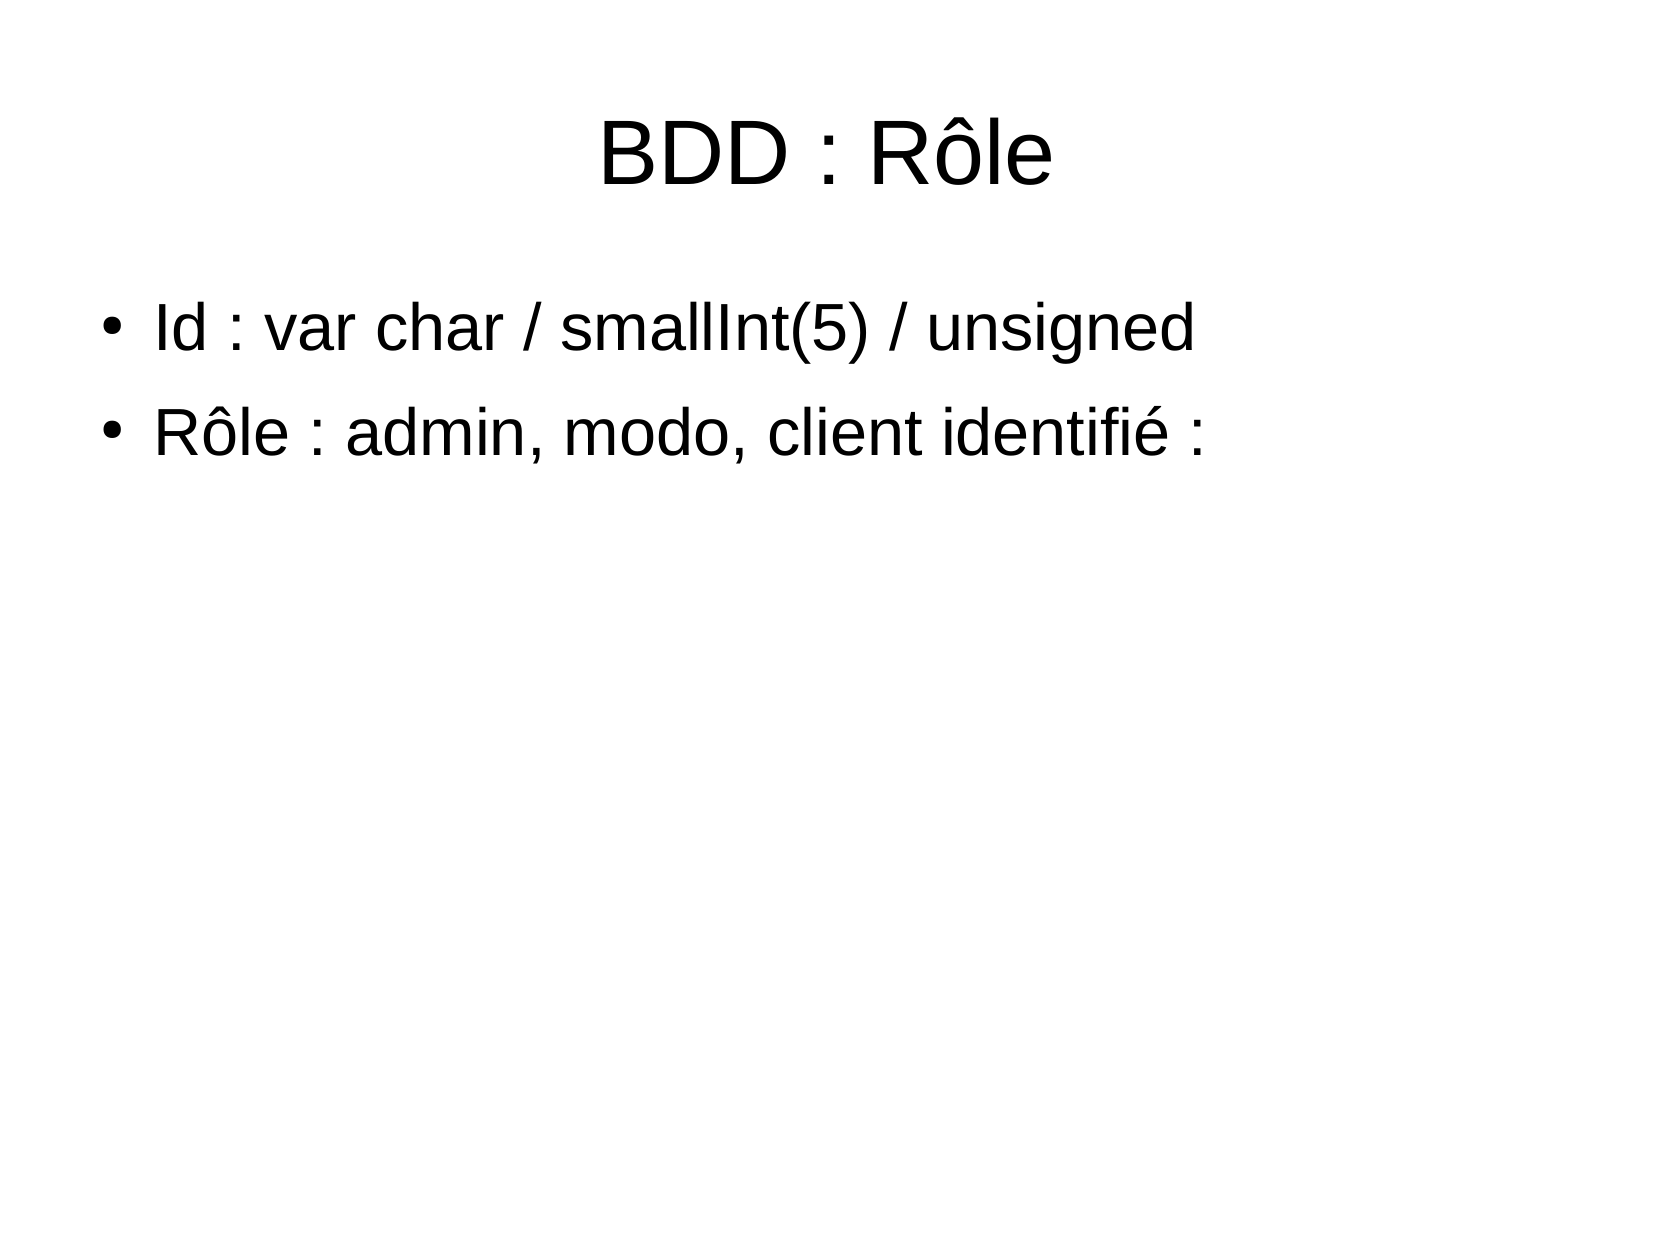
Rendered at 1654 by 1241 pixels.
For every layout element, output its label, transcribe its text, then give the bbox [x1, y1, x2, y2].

list Id : var char / smallInt(5) / unsigned Rôle : admin, modo, client identifié : [82, 290, 1571, 1010]
title BDD : Rôle [82, 49, 1571, 257]
